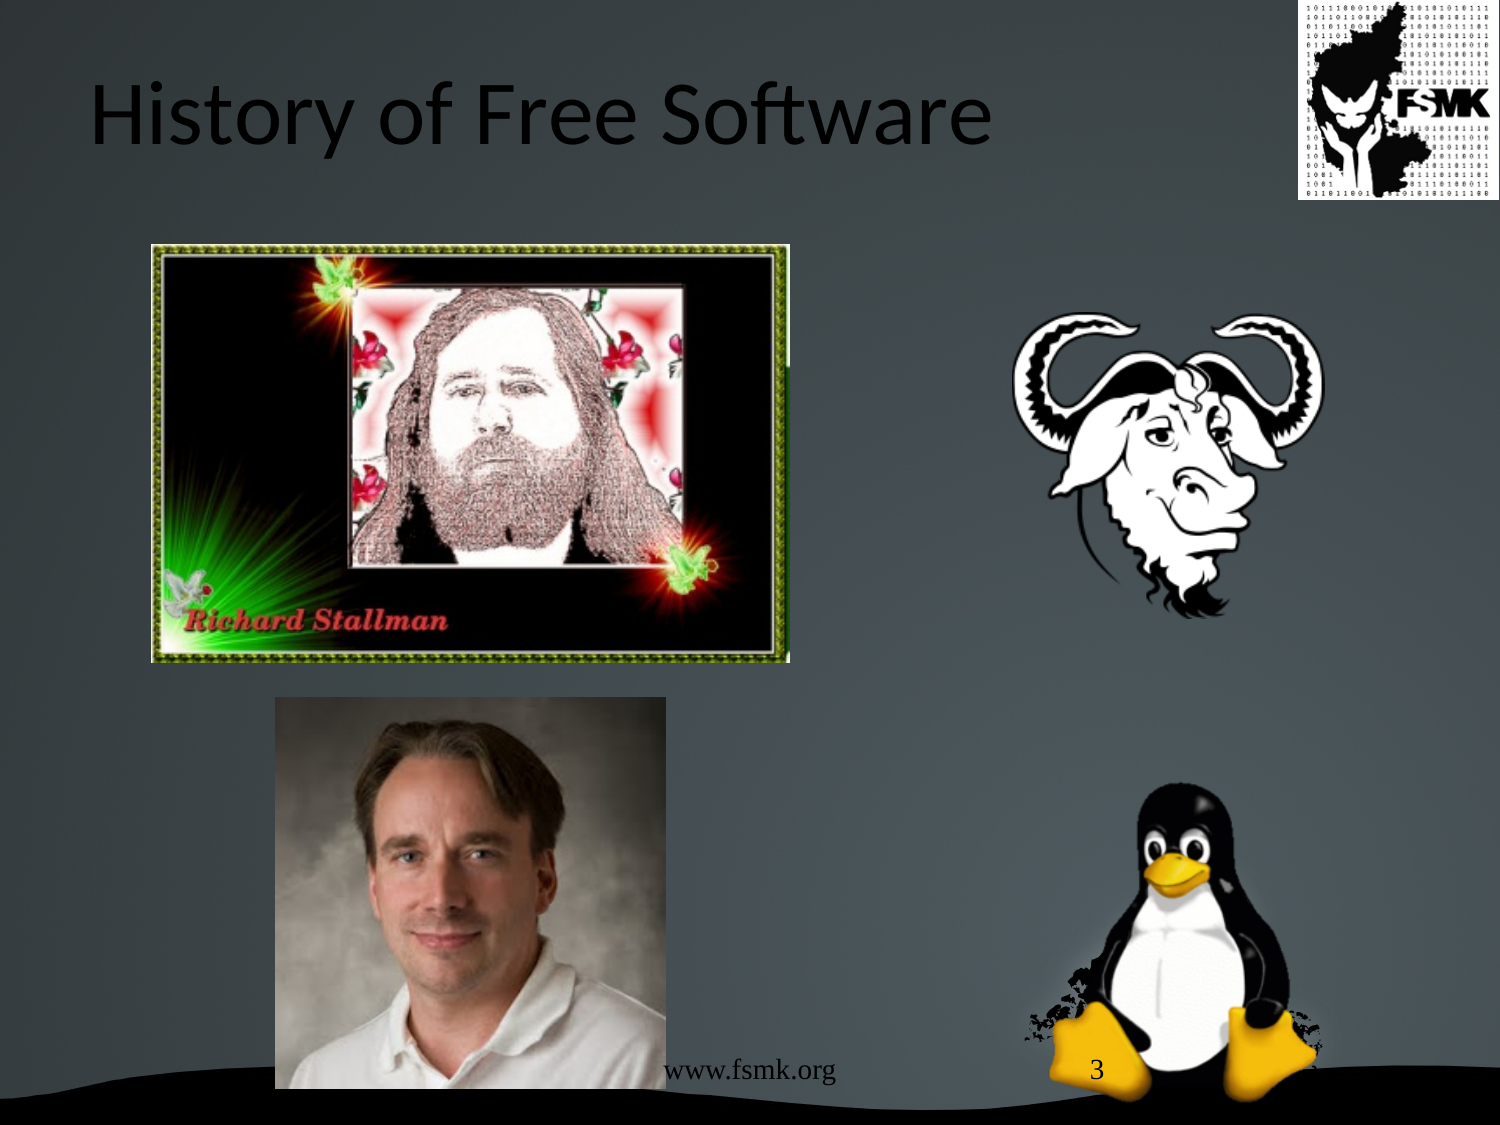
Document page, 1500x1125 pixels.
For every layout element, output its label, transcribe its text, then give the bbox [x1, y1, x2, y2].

title History of Free Software [75, 45, 1425, 233]
picture [0, 0, 1500, 1125]
text_box <number> [1074, 1042, 1425, 1103]
text_box www.fsmk.org [512, 1042, 988, 1103]
